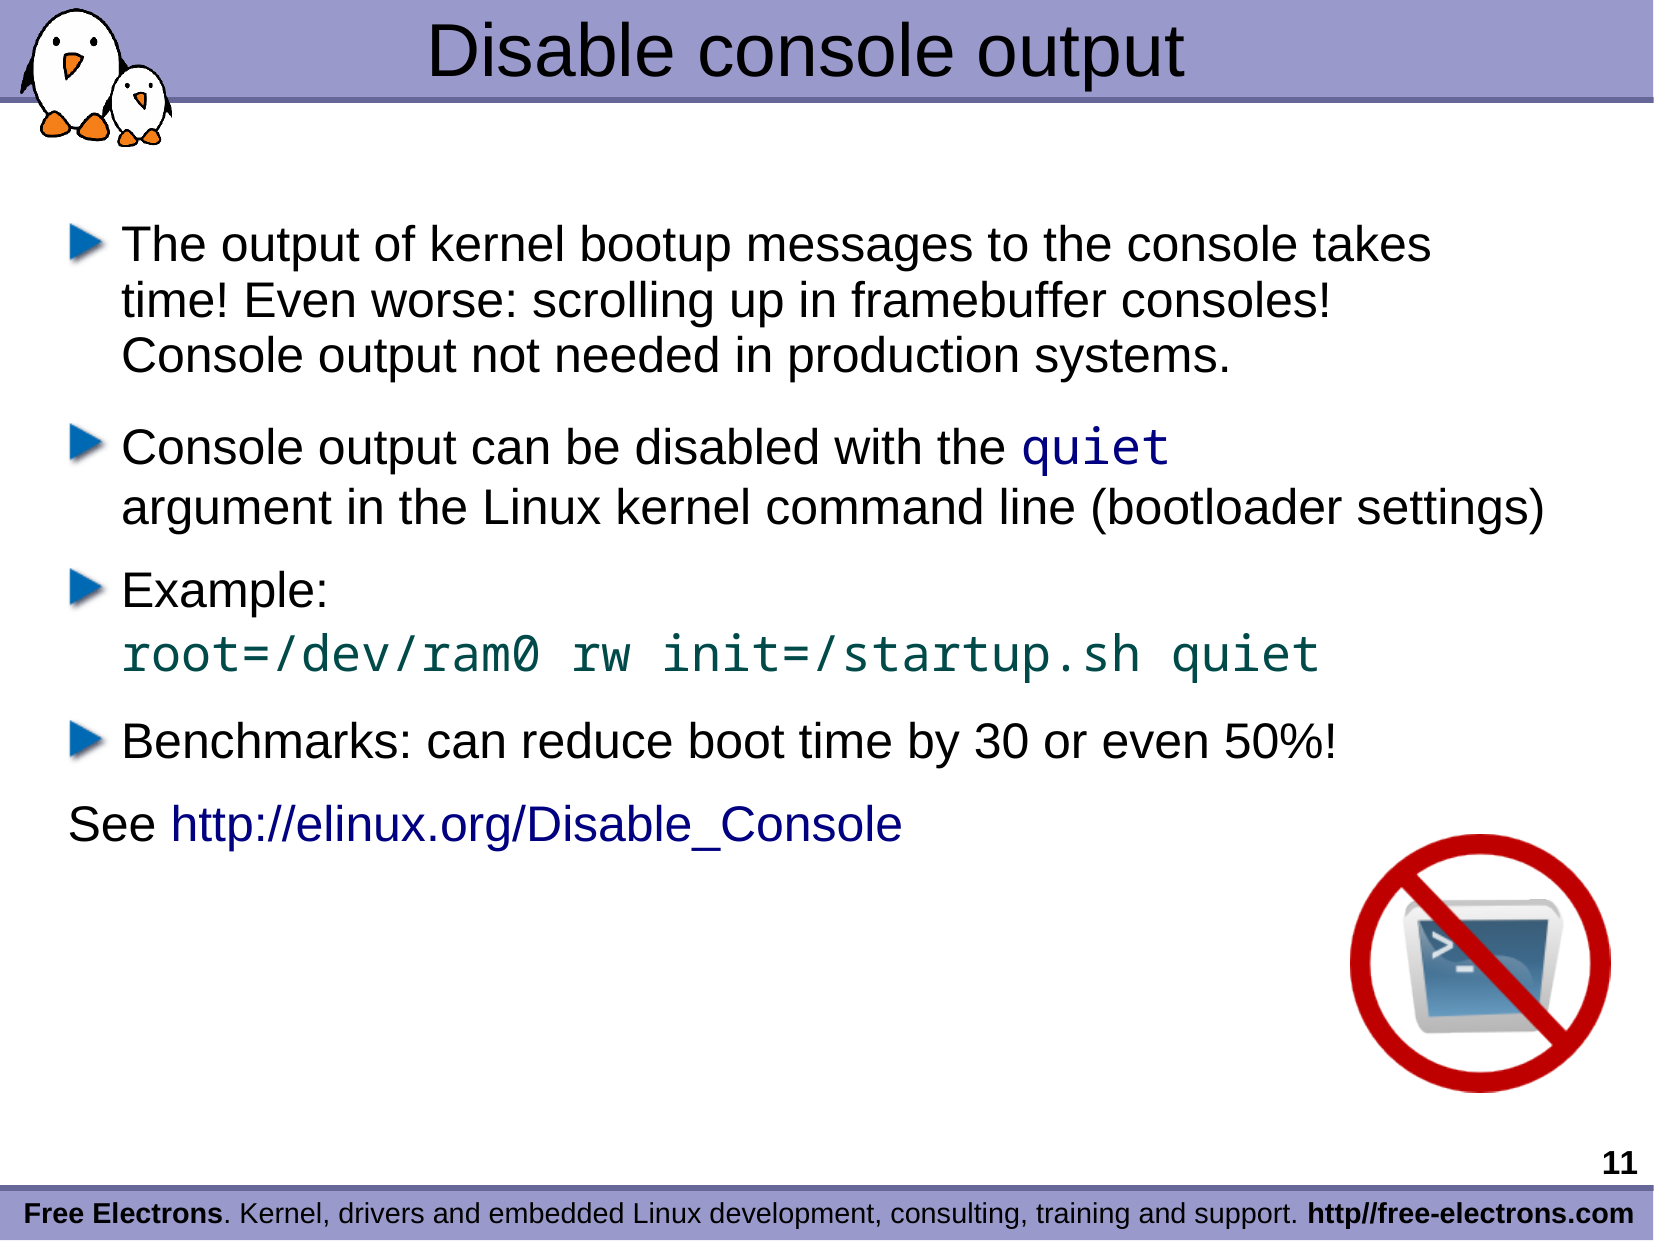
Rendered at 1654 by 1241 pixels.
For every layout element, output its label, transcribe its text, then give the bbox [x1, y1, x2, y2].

picture [20, 8, 172, 147]
picture [1350, 834, 1611, 1093]
title Disable console output [60, 0, 1551, 100]
list The output of kernel bootup messages to the console takes time! Even worse: scrolling up in framebuffer consoles! Console output not needed in production systems. Console output can be disabled with the quiet argument in the Linux kernel command line (bootloader settings) Example: root=/dev/ram0 rw init=/startup.sh quiet Benchmarks: can reduce boot time by 30 or even 50%! See http://elinux.org/Disable_Console [50, 216, 1555, 1066]
